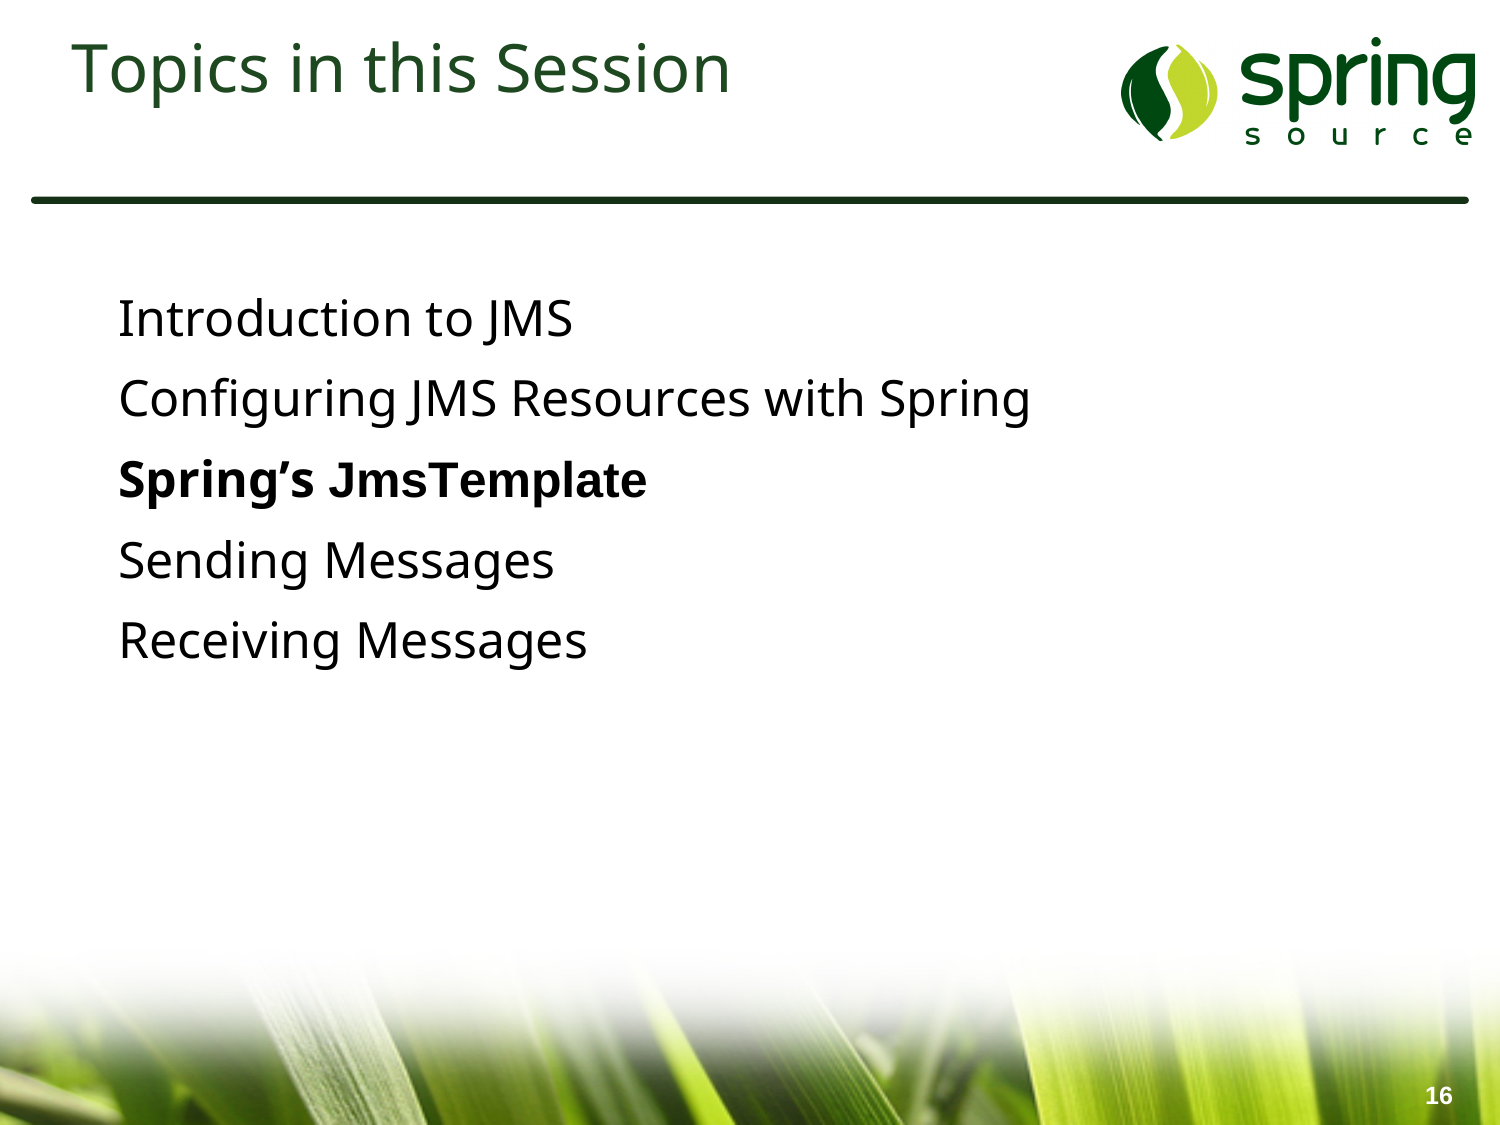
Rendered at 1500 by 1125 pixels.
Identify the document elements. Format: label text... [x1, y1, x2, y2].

picture [0, 944, 1500, 1125]
picture [1121, 37, 1475, 145]
list Introduction to JMS Configuring JMS Resources with Spring Spring’s JmsTemplate Sending Messages Receiving Messages [103, 275, 1394, 938]
title Topics in this Session [56, 13, 1089, 176]
